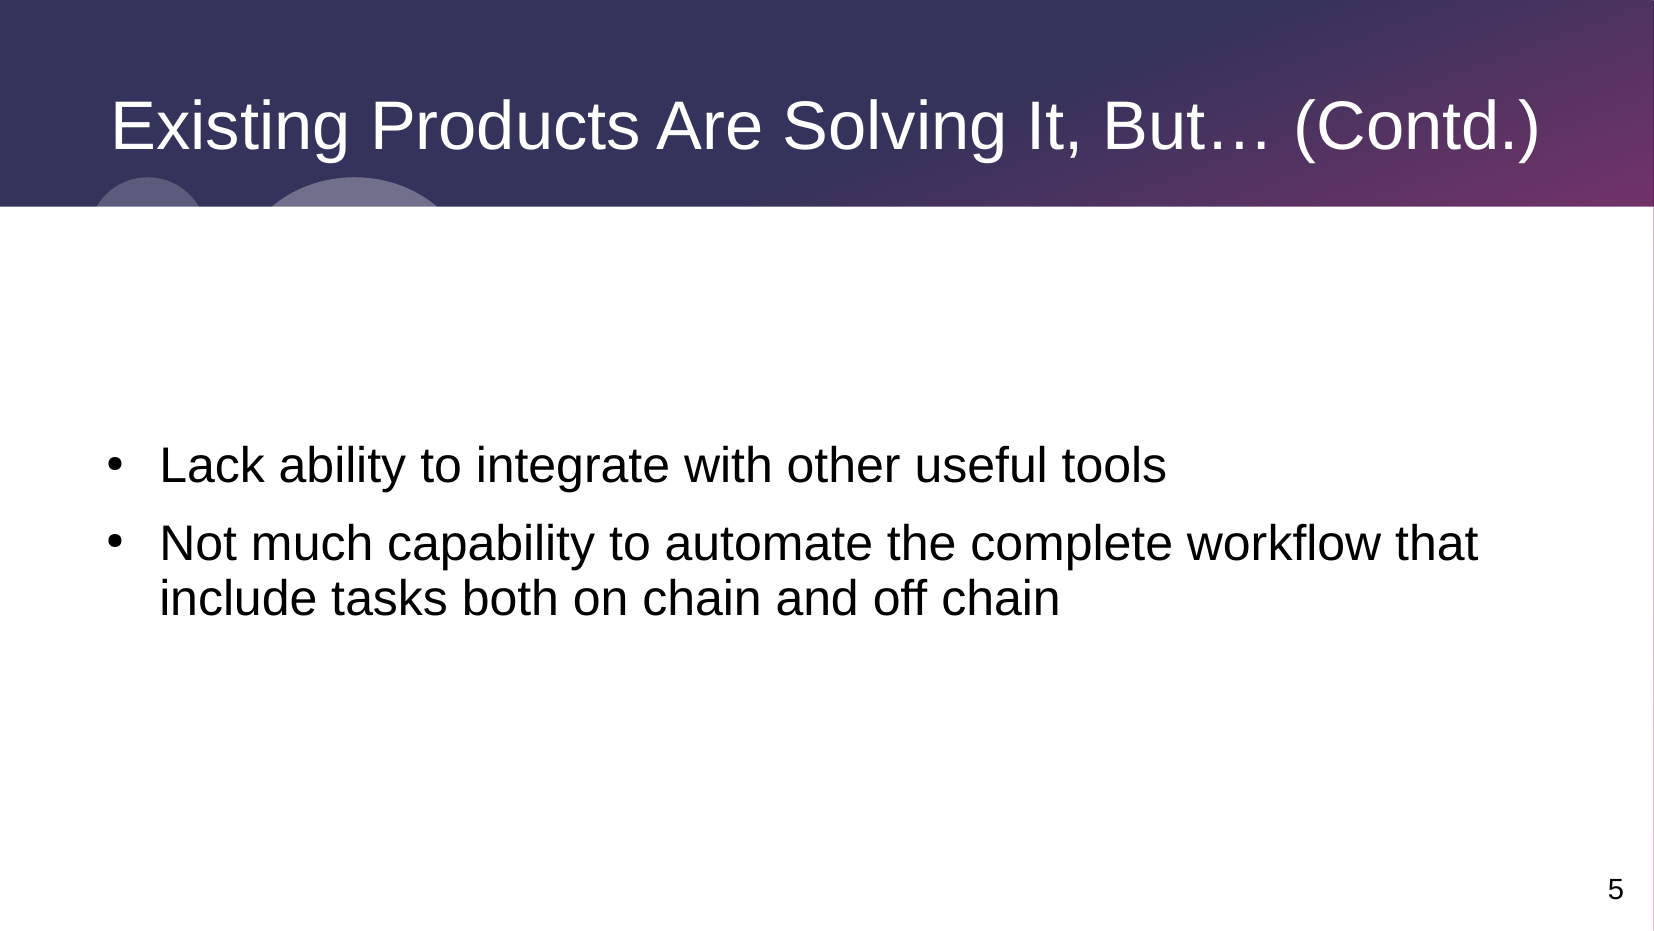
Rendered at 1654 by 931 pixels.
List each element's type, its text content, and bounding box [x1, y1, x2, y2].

title Existing Products Are Solving It, But… (Contd.) [88, 44, 1565, 207]
list Lack ability to integrate with other useful tools Not much capability to automate the complete workflow that include tasks both on chain and off chain [88, 236, 1565, 827]
